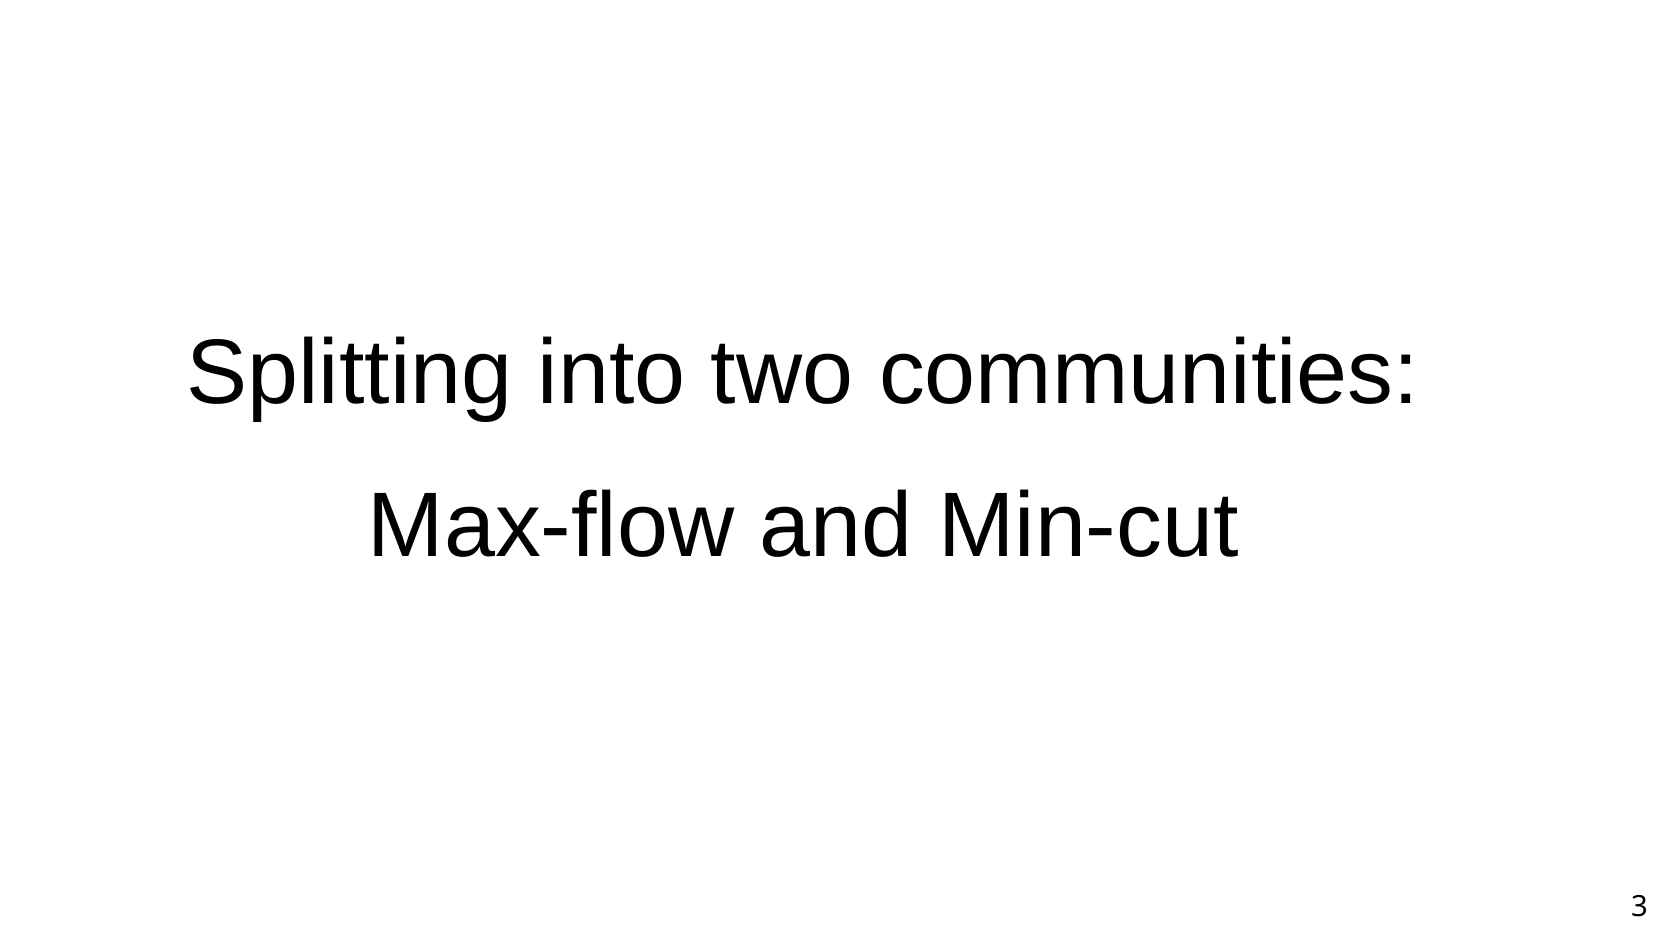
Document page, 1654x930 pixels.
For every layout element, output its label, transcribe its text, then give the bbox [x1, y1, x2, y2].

title Splitting into two communities: Max-flow and Min-cut [60, 268, 1548, 577]
